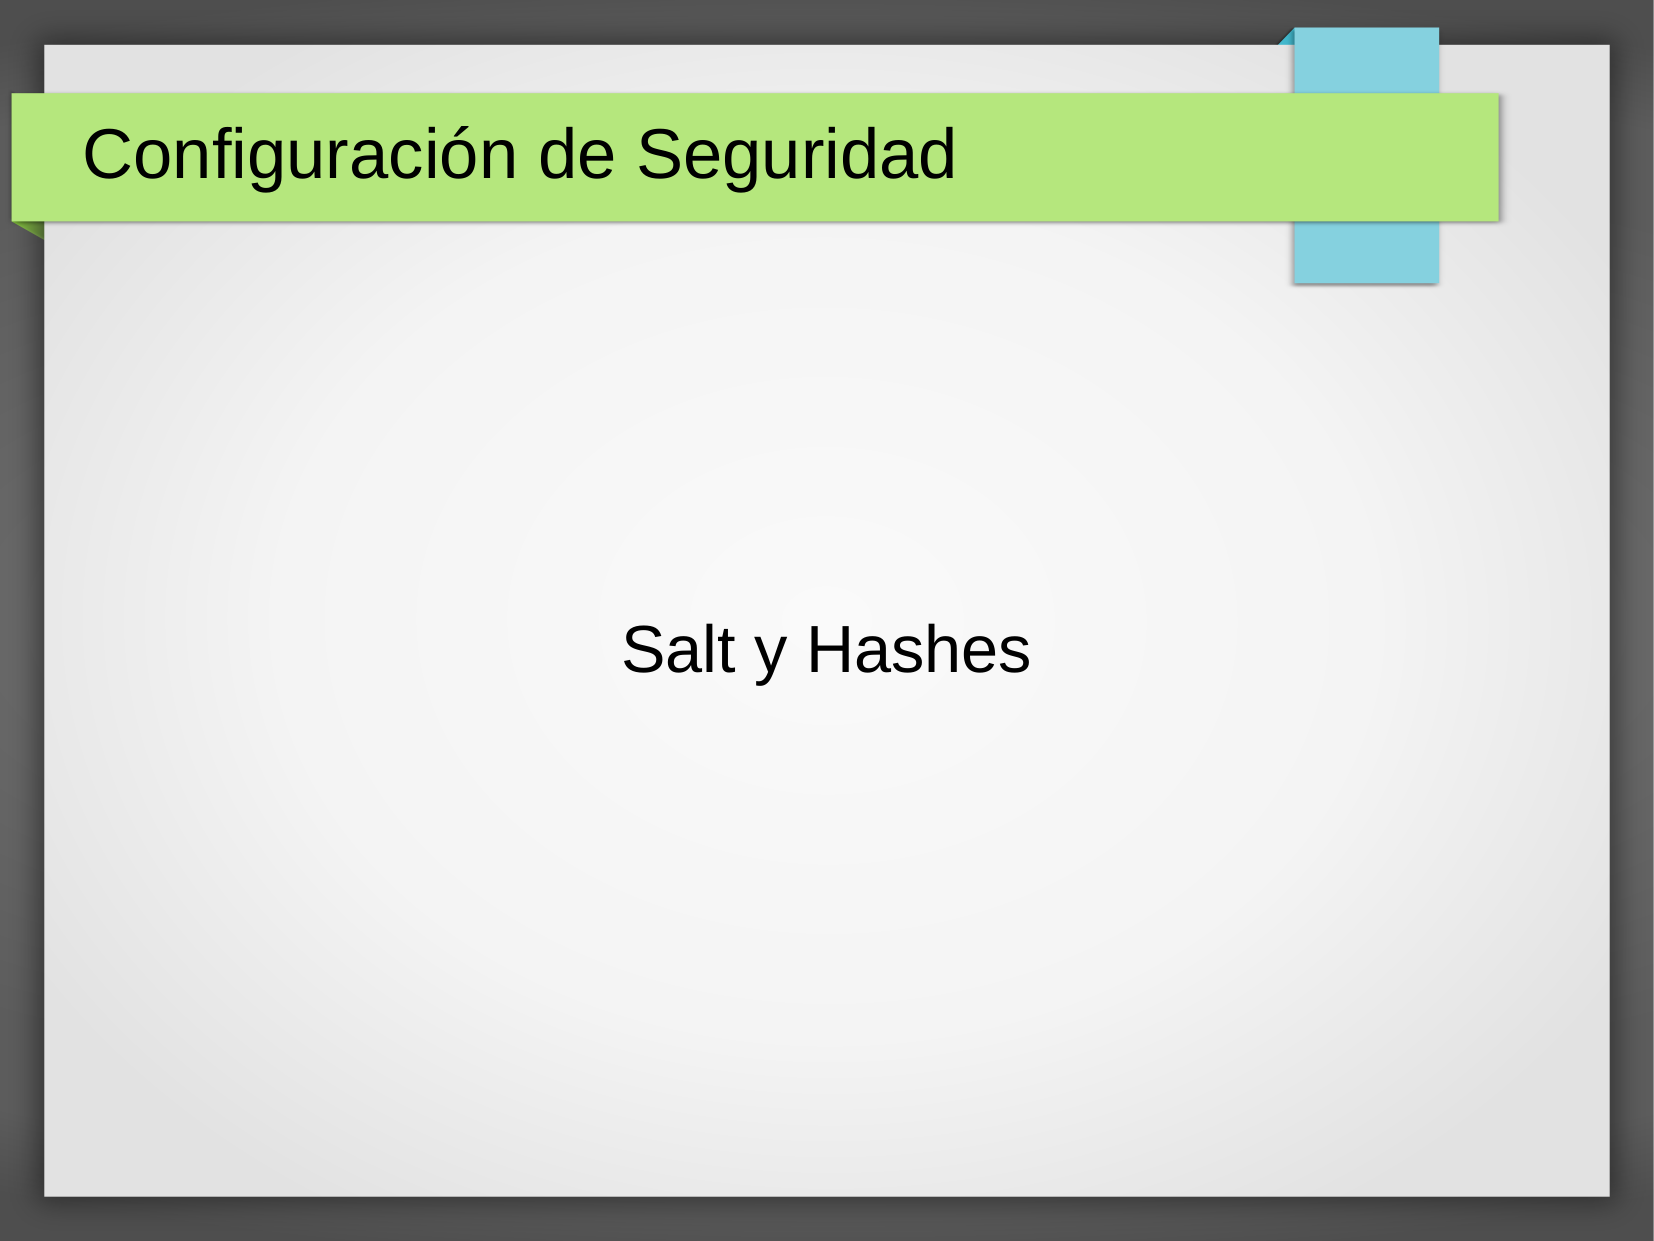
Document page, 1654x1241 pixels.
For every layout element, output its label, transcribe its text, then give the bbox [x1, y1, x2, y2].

picture [0, 0, 1654, 1241]
title Configuración de Seguridad [82, 94, 1264, 213]
subtitle Salt y Hashes [82, 290, 1571, 1010]
